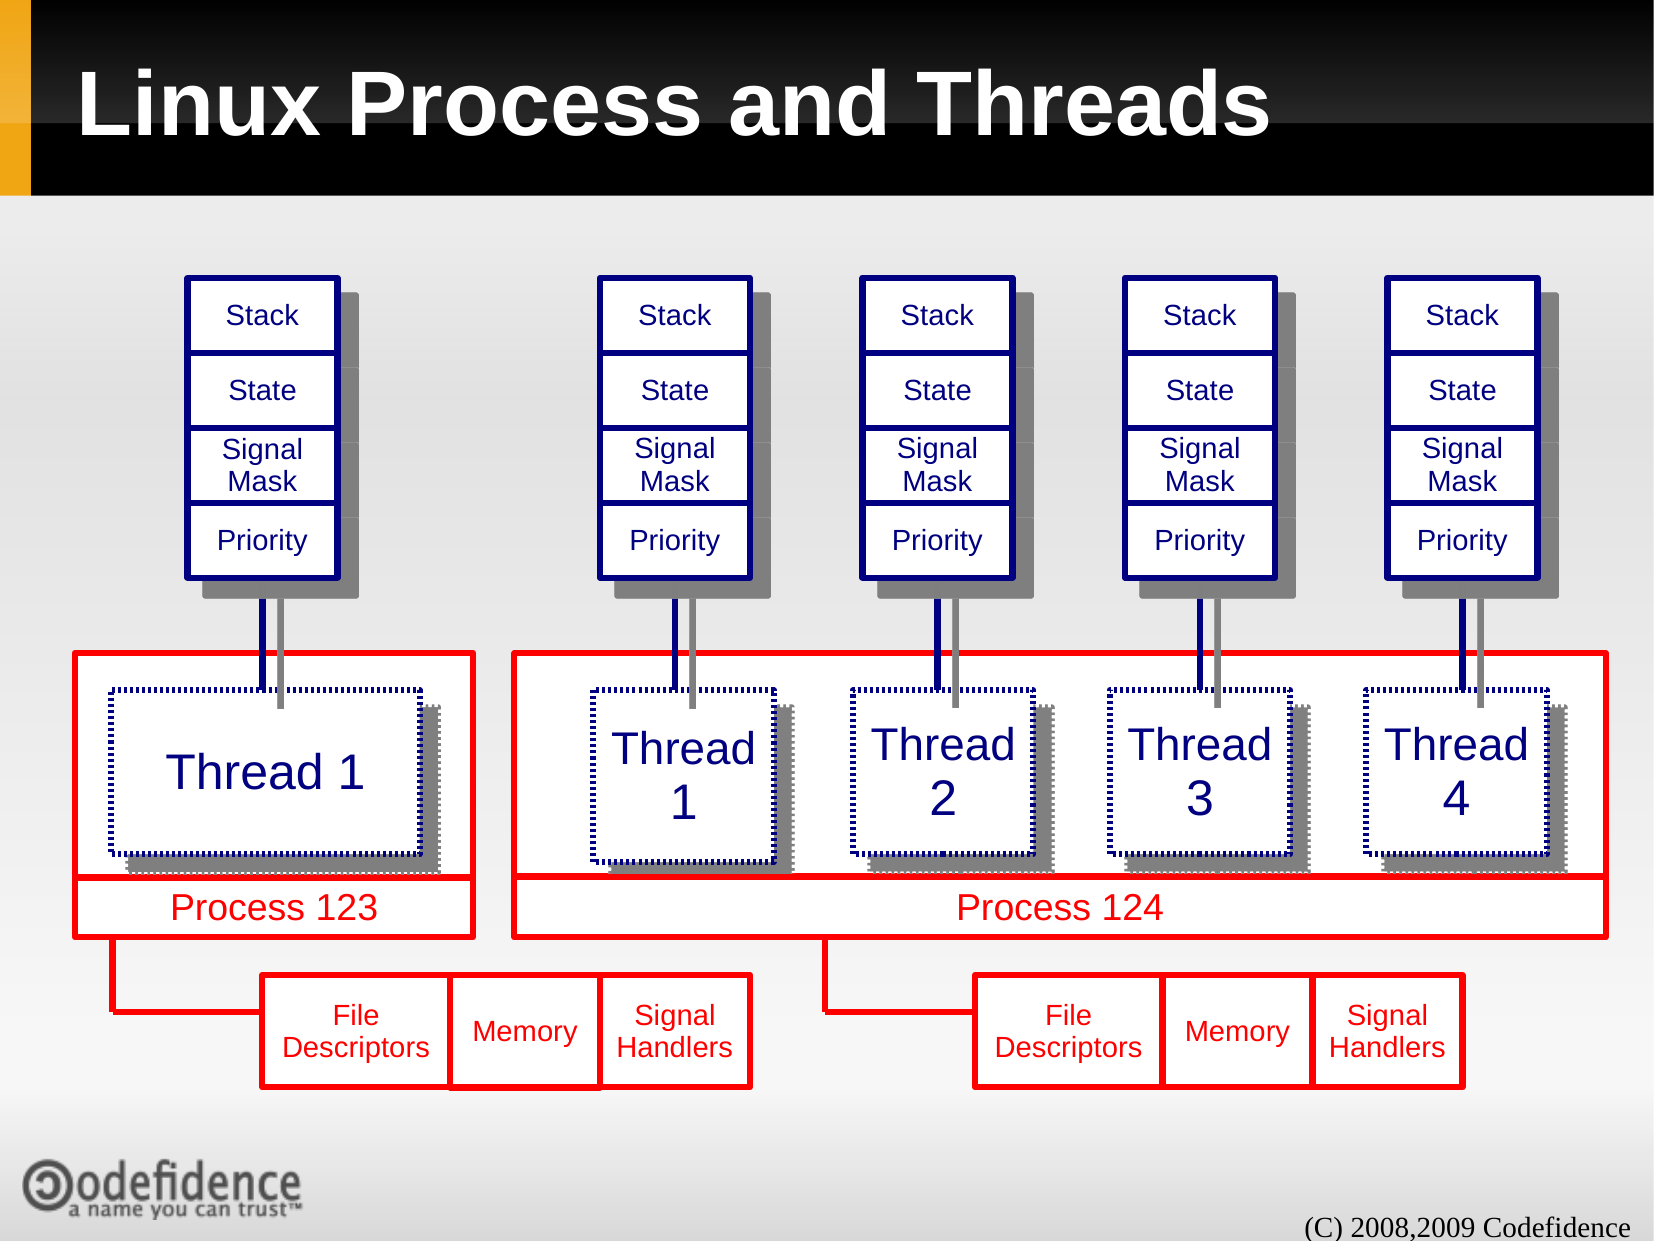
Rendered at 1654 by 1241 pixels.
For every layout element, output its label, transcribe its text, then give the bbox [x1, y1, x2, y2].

text_box [1203, 653, 1214, 690]
text_box [941, 653, 952, 690]
text_box [1466, 653, 1477, 690]
text_box Thread 4 [1366, 690, 1547, 855]
text_box Thread 1 [111, 690, 420, 855]
text_box State [187, 352, 338, 427]
text_box Signal Handlers [599, 974, 750, 1088]
text_box [678, 653, 689, 690]
picture [0, 0, 1654, 1241]
text_box Priority [1125, 502, 1276, 578]
text_box [514, 653, 1606, 876]
text_box State [862, 352, 1013, 427]
text_box Process 123 [75, 878, 473, 938]
text_box Stack [600, 277, 751, 352]
text_box Priority [600, 502, 751, 578]
text_box Process 124 [514, 876, 1606, 938]
text_box Signal Mask [600, 427, 751, 502]
text_box State [1125, 352, 1276, 427]
text_box State [600, 352, 751, 427]
text_box Signal Mask [862, 427, 1013, 502]
title Linux Process and Threads [76, 0, 1565, 208]
text_box Memory [1162, 974, 1312, 1088]
text_box State [1387, 352, 1538, 427]
text_box Signal Mask [1125, 427, 1276, 502]
text_box File Descriptors [975, 974, 1162, 1088]
text_box Memory [449, 975, 599, 1088]
text_box Thread 2 [852, 690, 1034, 855]
text_box Stack [1387, 277, 1538, 352]
text_box [75, 652, 473, 877]
text_box Signal Mask [1387, 427, 1538, 502]
text_box Priority [1387, 502, 1538, 578]
text_box Thread 1 [593, 690, 774, 863]
text_box Signal Mask [187, 427, 338, 502]
text_box File Descriptors [262, 974, 450, 1088]
text_box Thread 3 [1109, 690, 1291, 855]
text_box Priority [862, 502, 1013, 578]
text_box Signal Handlers [1312, 974, 1463, 1088]
text_box Stack [187, 277, 338, 352]
text_box [266, 652, 277, 690]
text_box Stack [1125, 277, 1276, 352]
text_box Priority [187, 502, 338, 578]
text_box Stack [862, 277, 1013, 352]
